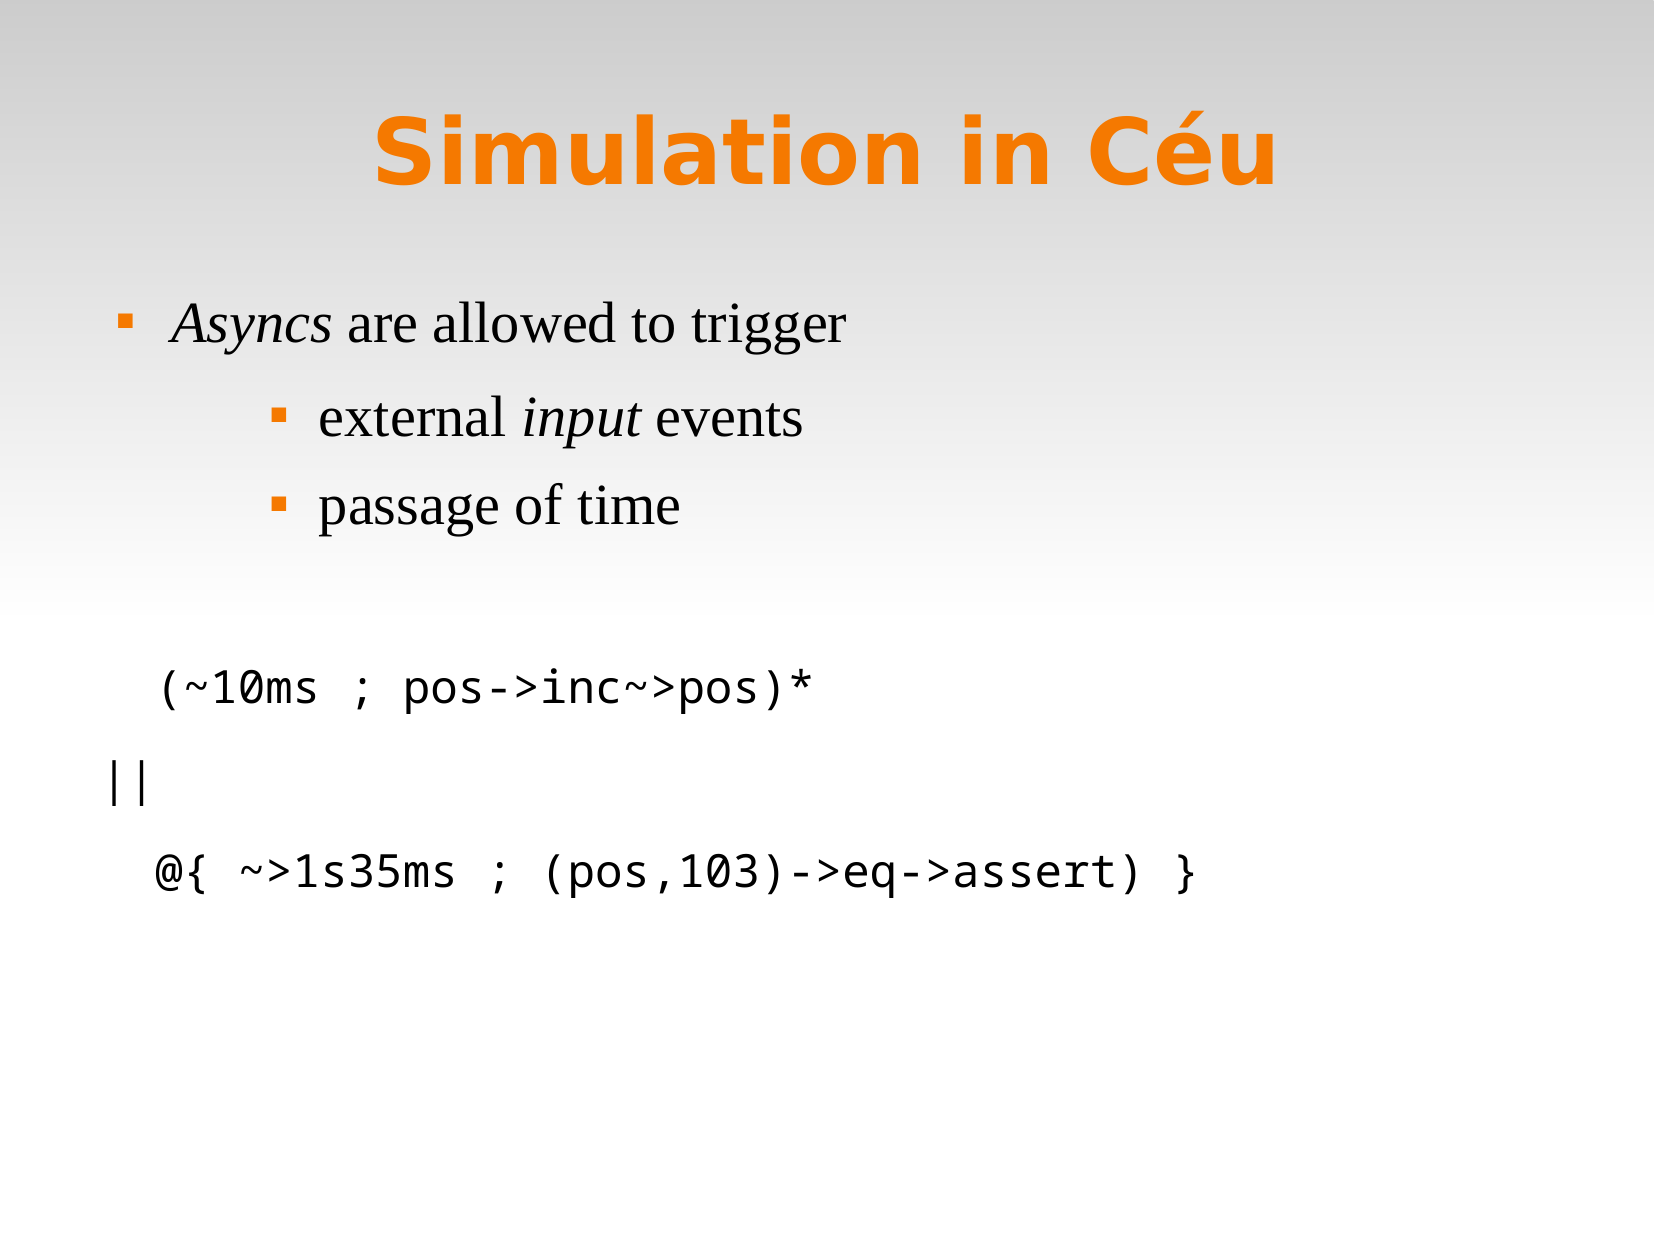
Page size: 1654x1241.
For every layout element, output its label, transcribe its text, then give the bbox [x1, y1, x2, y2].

list Asyncs are allowed to trigger external input events passage of time (~10ms ; pos->inc~>pos)* || @{ ~>1s35ms ; (pos,103)->eq->assert) } [82, 290, 1571, 1094]
title Simulation in Céu [82, 56, 1571, 250]
